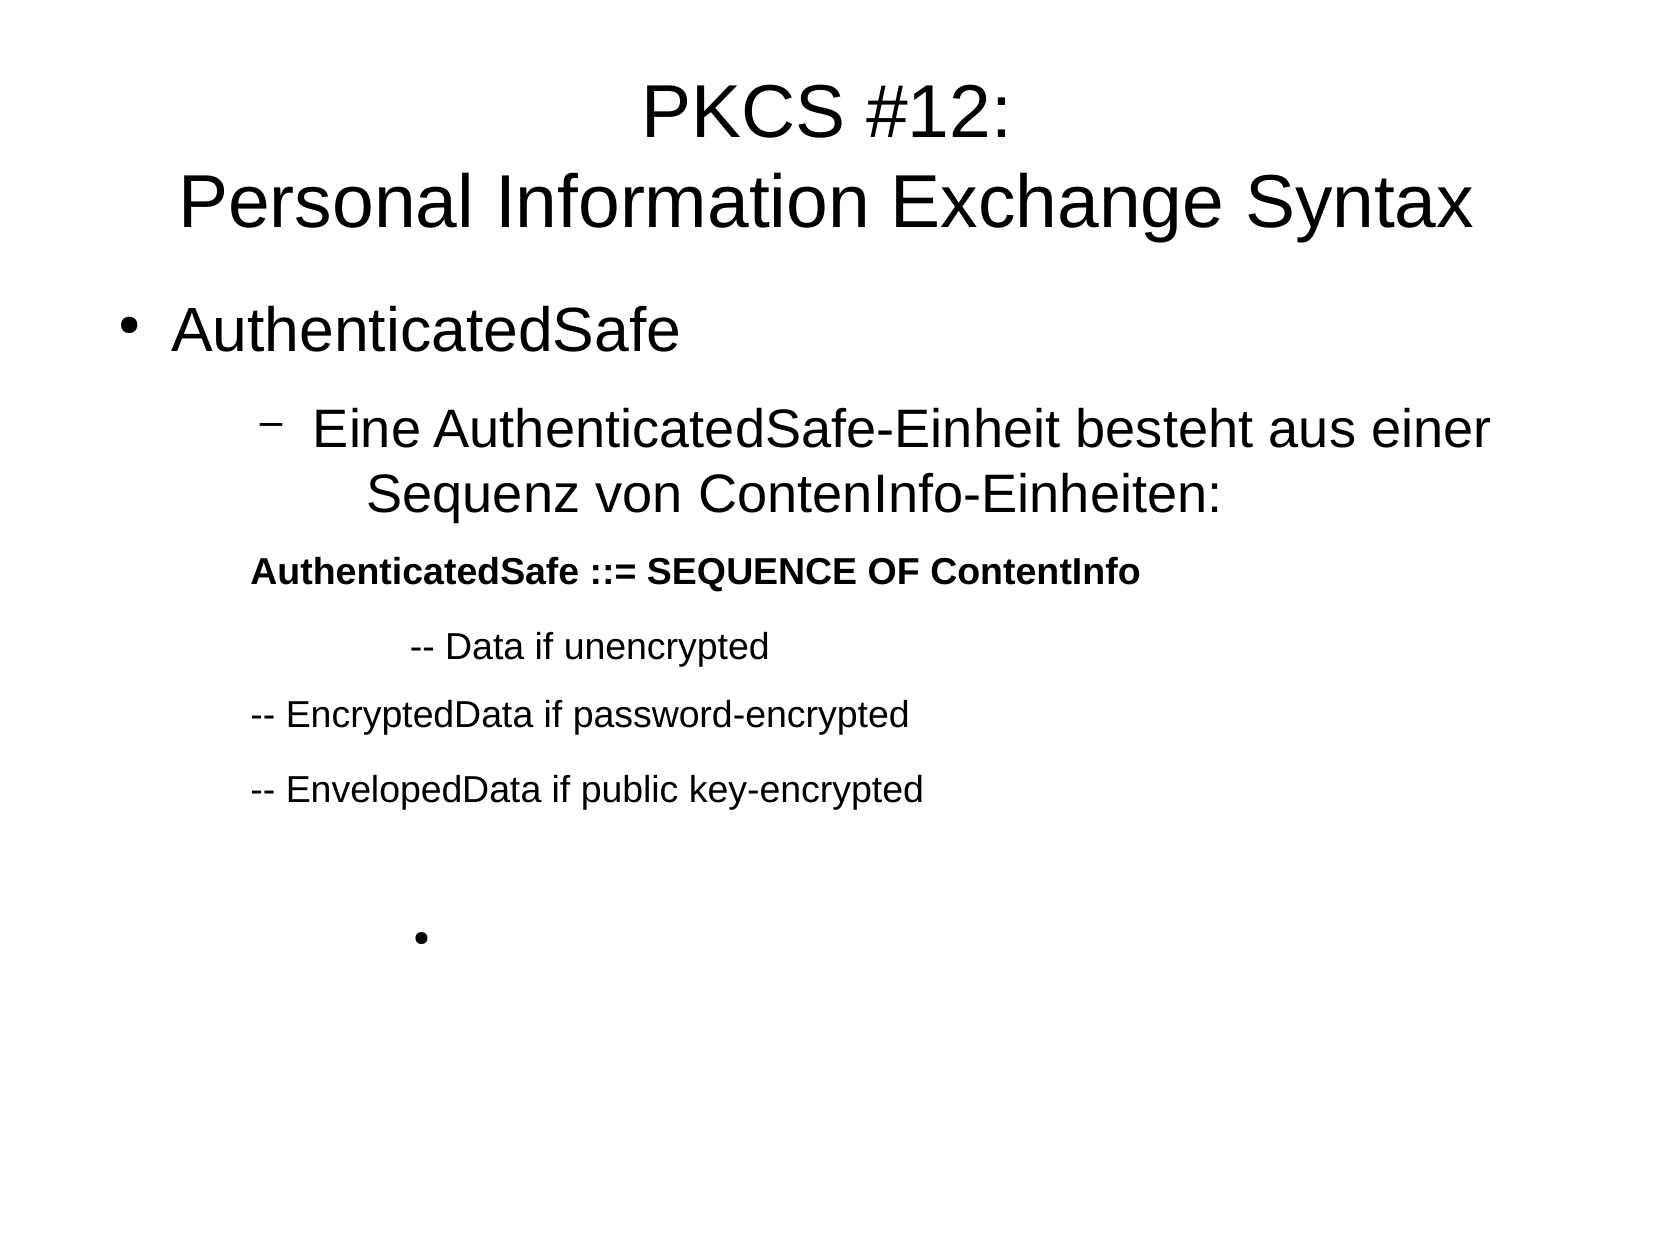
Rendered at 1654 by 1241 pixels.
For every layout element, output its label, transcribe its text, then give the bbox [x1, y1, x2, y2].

text_box AuthenticatedSafe Eine AuthenticatedSafe-Einheit besteht aus einer Sequenz von ContenInfo-Einheiten: AuthenticatedSafe ::= SEQUENCE OF ContentInfo -- Data if unencrypted -- EncryptedData if password-encrypted -- EnvelopedData if public key-encrypted [82, 289, 1571, 1163]
text_box PKCS #12: Personal Information Exchange Syntax [82, 49, 1571, 257]
